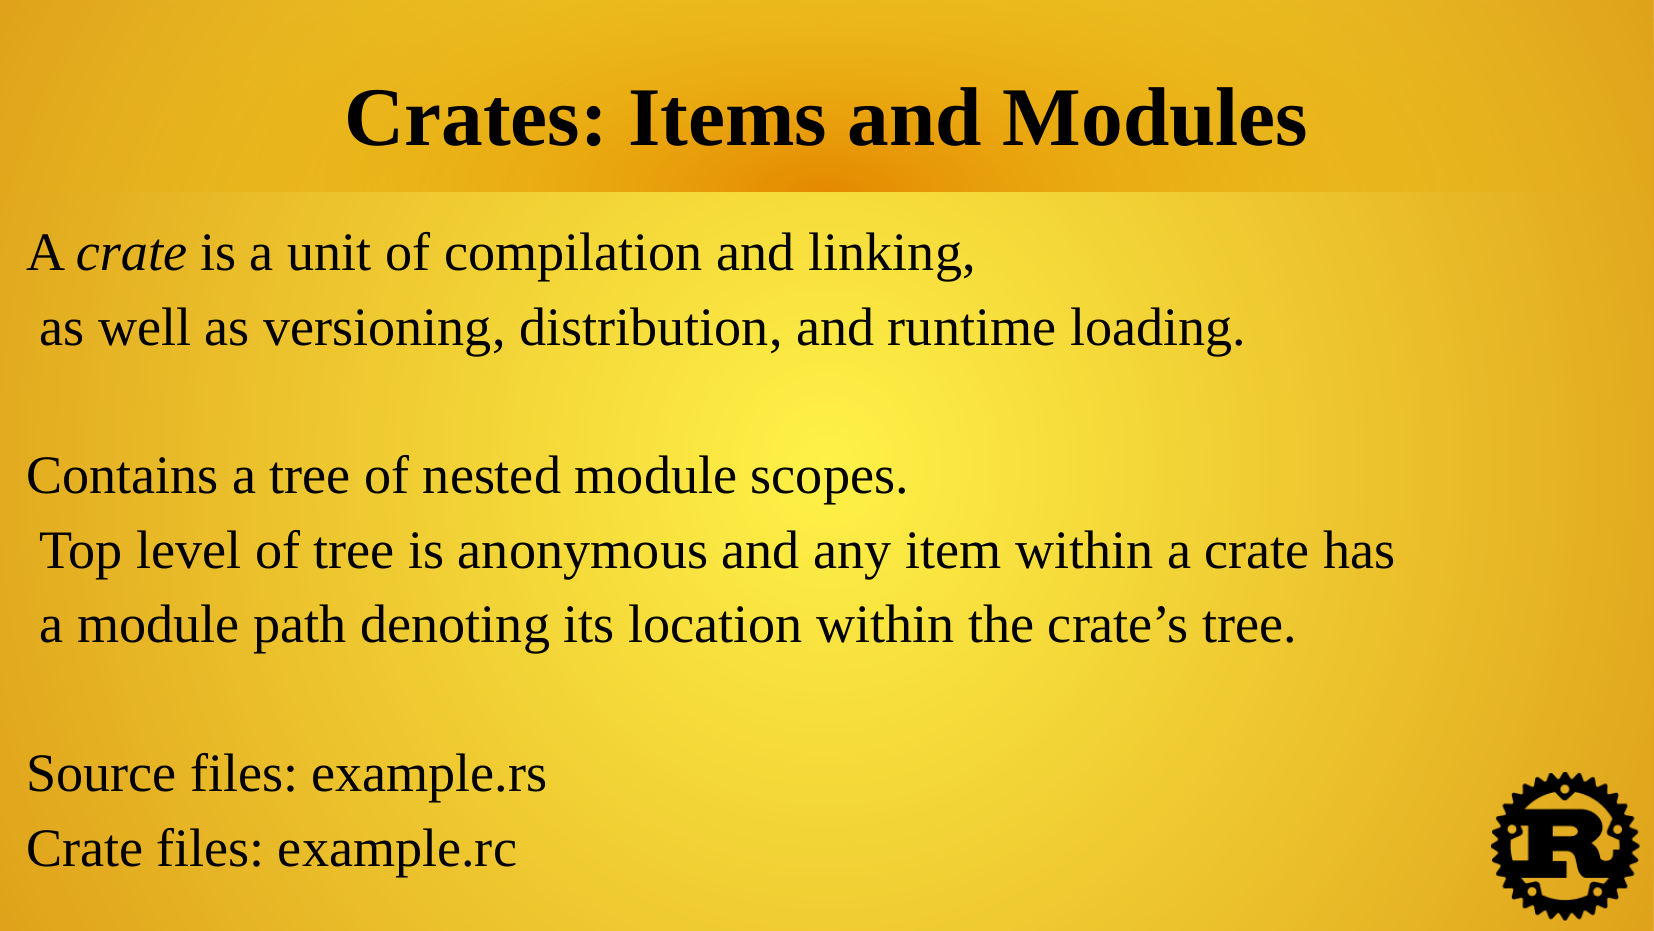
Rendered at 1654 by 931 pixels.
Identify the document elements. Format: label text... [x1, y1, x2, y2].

text_box A crate is a unit of compilation and linking, as well as versioning, distribution, and runtime loading. Contains a tree of nested module scopes. Top level of tree is anonymous and any item within a crate has a module path denoting its location within the crate’s tree. Source files: example.rs Crate files: example.rc [11, 215, 1630, 923]
title Crates: Items and Modules [82, 35, 1571, 189]
picture [1491, 772, 1642, 923]
